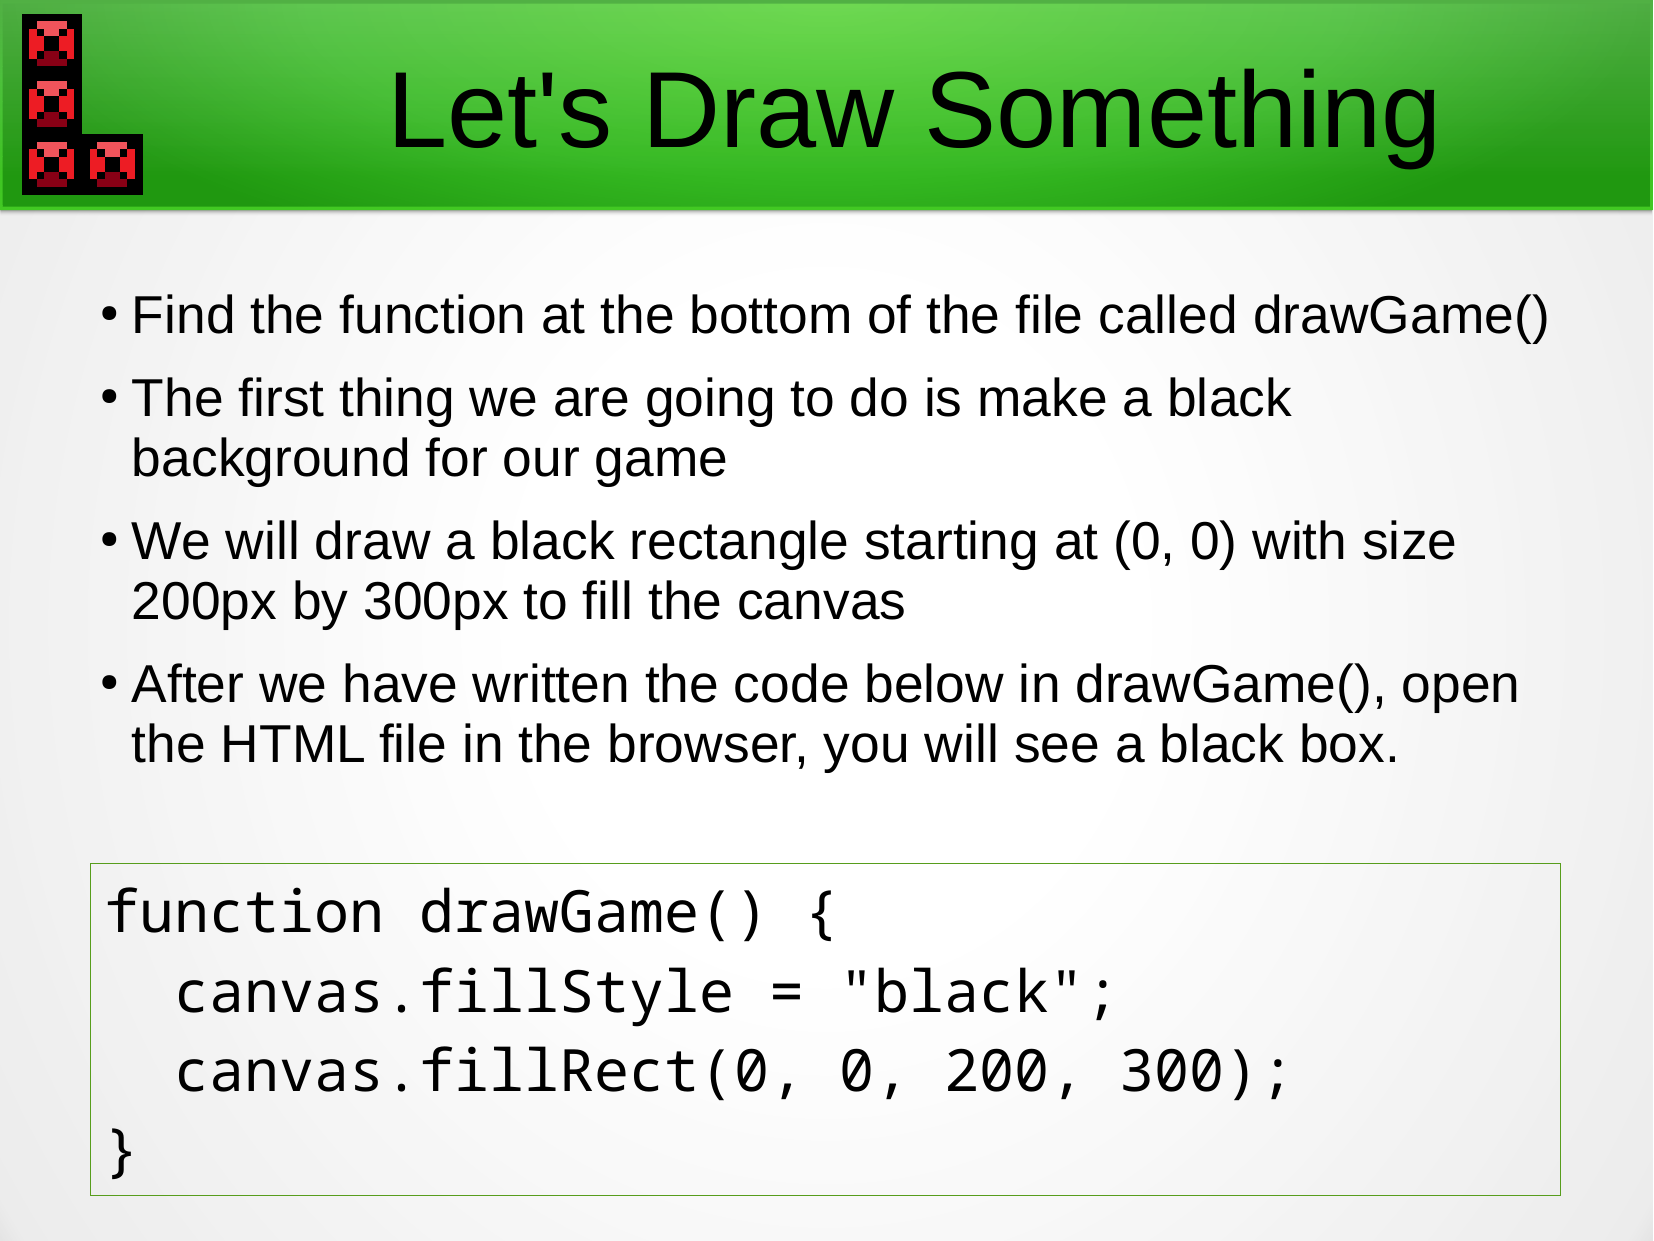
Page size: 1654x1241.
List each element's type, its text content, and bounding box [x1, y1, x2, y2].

title Let's Draw Something [195, 30, 1636, 190]
picture [22, 14, 143, 195]
text_box function drawGame() { canvas.fillStyle = "black"; canvas.fillRect(0, 0, 200, 300); } [90, 863, 1561, 1172]
list Find the function at the bottom of the file called drawGame() The first thing we are going to do is make a black background for our game We will draw a black rectangle starting at (0, 0) with size 200px by 300px to fill the canvas After we have written the code below in drawGame(), open the HTML file in the browser, you will see a black box. [89, 285, 1567, 856]
